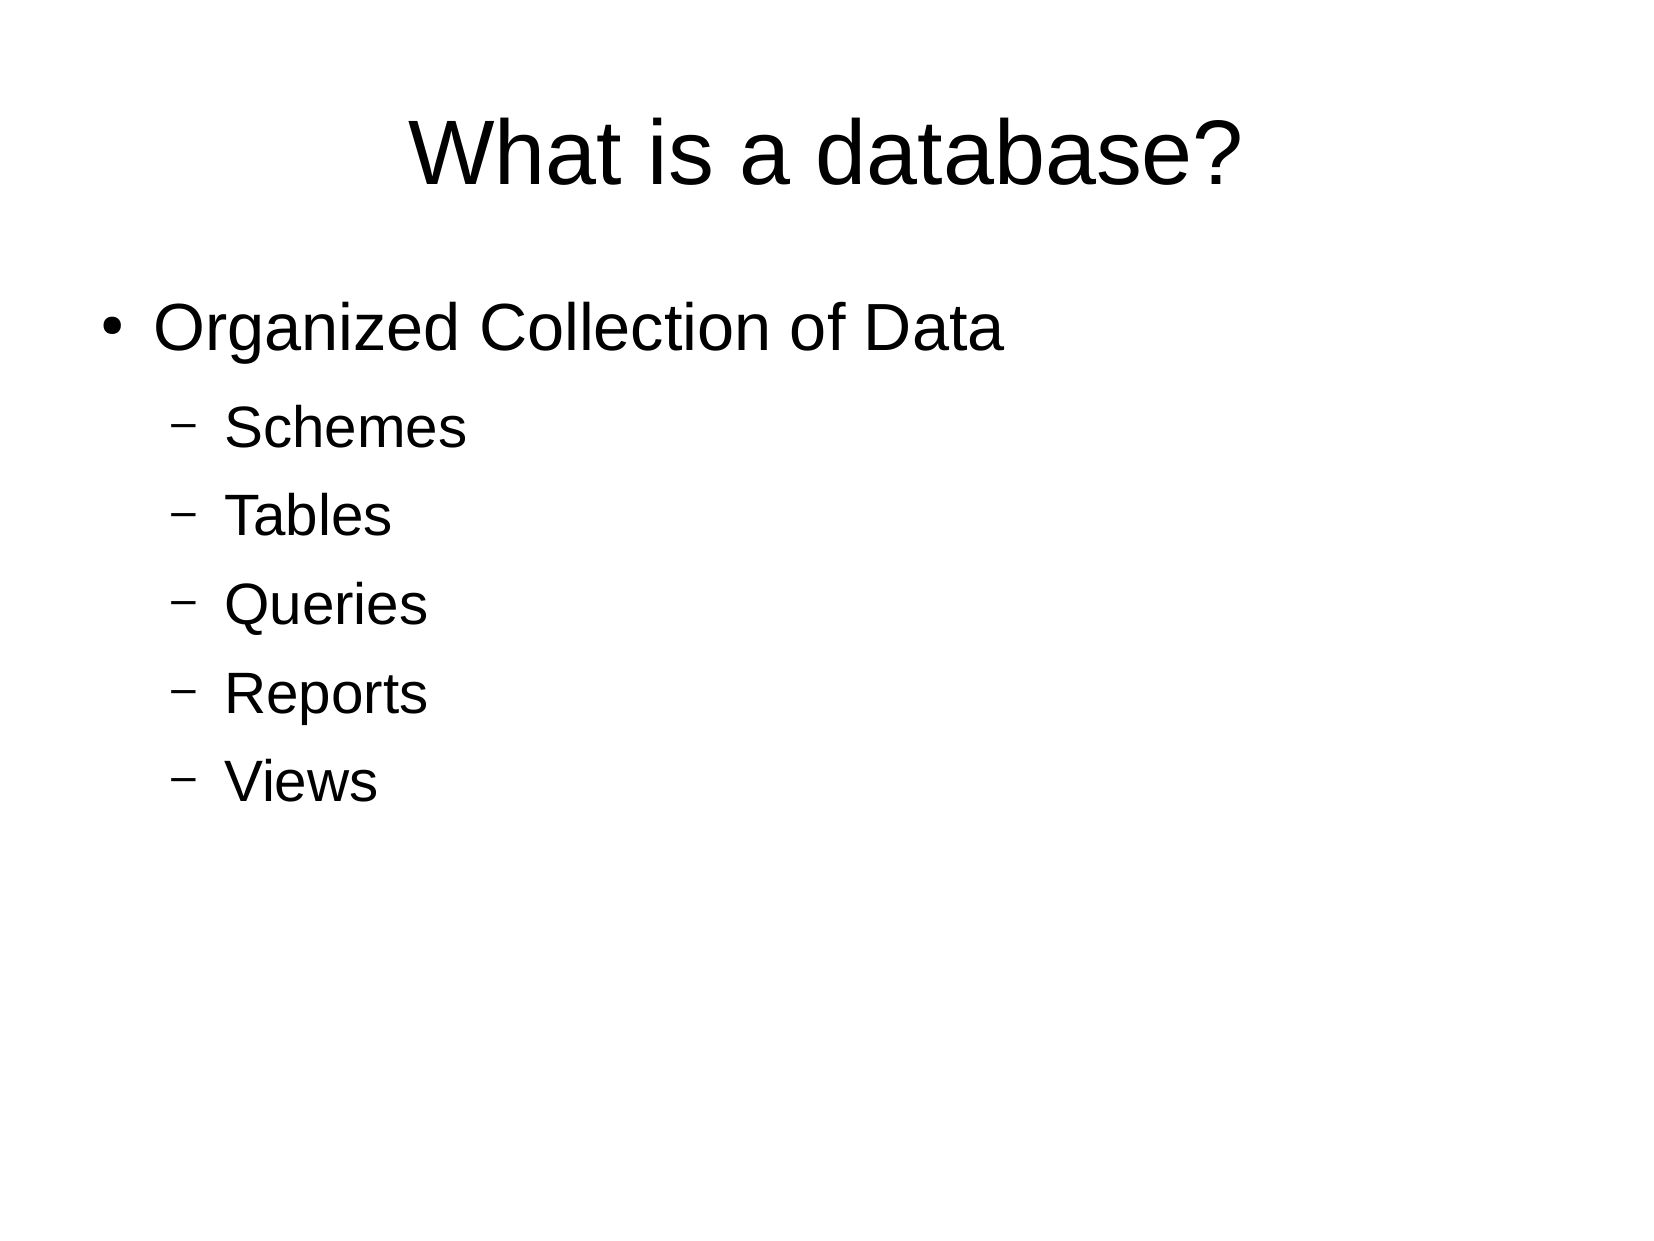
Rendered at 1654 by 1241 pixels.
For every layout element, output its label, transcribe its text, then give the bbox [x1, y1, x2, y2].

title What is a database? [82, 49, 1571, 257]
list Organized Collection of Data Schemes Tables Queries Reports Views [82, 290, 1571, 1010]
